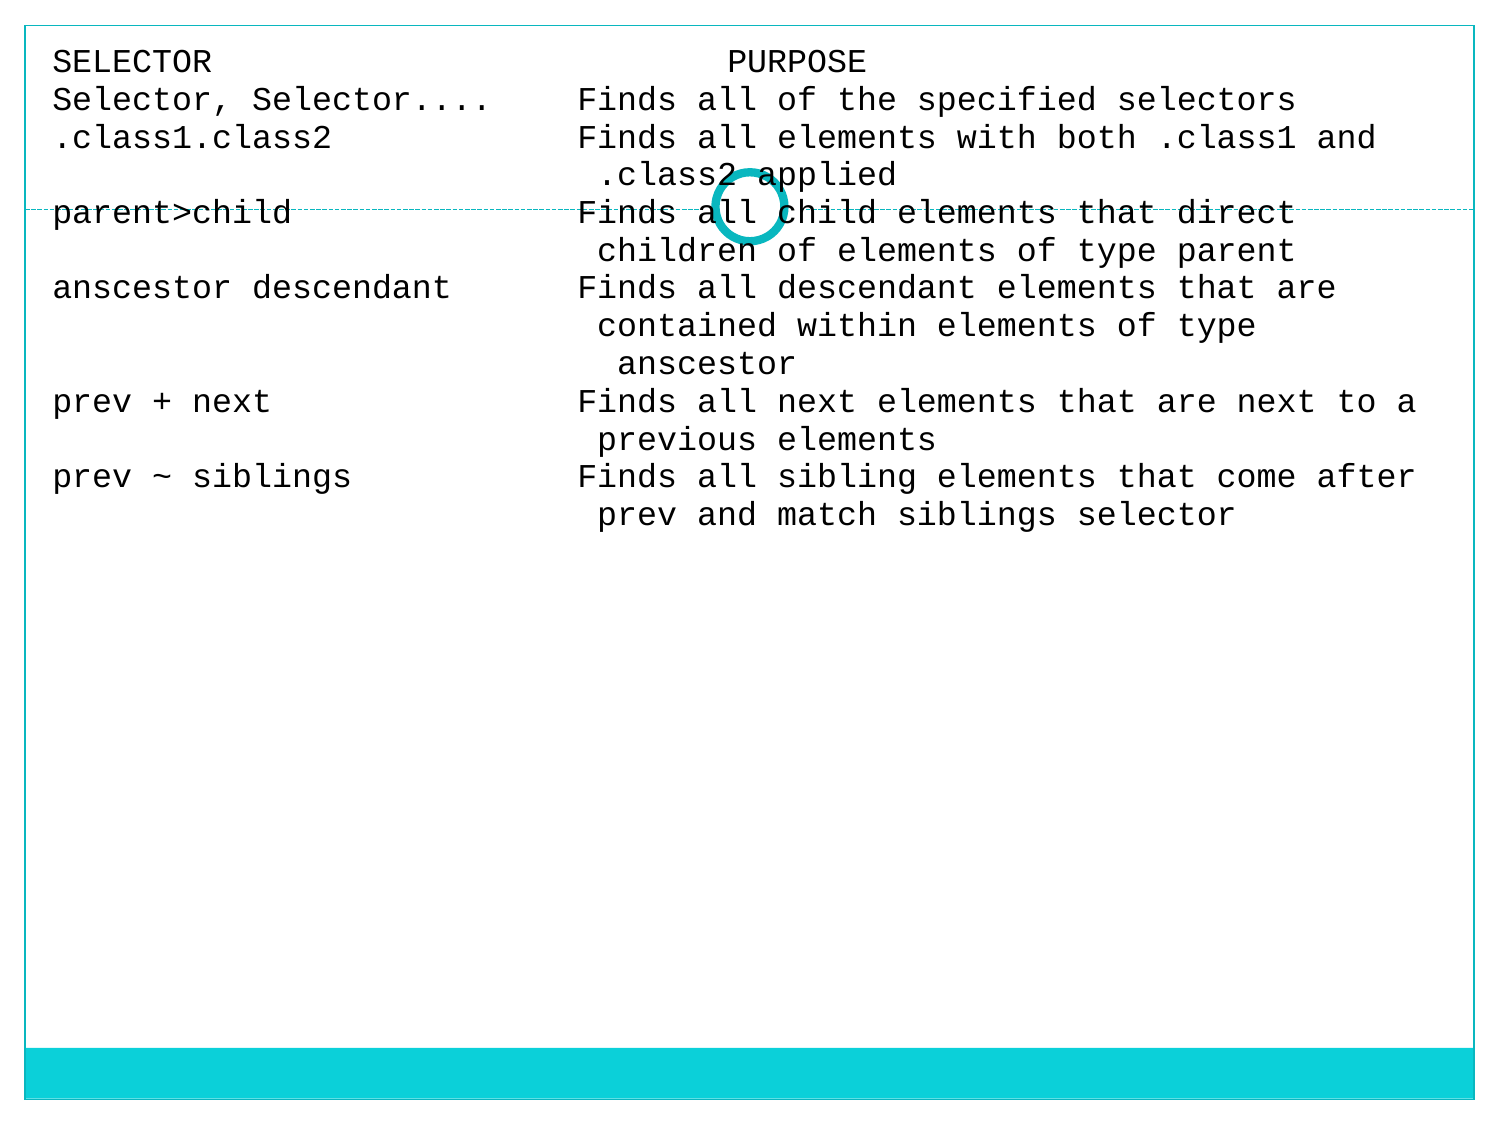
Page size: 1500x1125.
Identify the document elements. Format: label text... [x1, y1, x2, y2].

text_box SELECTOR PURPOSE Selector, Selector.... Finds all of the specified selectors .class1.class2 Finds all elements with both .class1 and .class2 applied parent>child Finds all child elements that direct children of elements of type parent anscestor descendant Finds all descendant elements that are contained within elements of type anscestor prev + next Finds all next elements that are next to a previous elements prev ~ siblings Finds all sibling elements that come after prev and match siblings selector [37, 37, 1463, 517]
